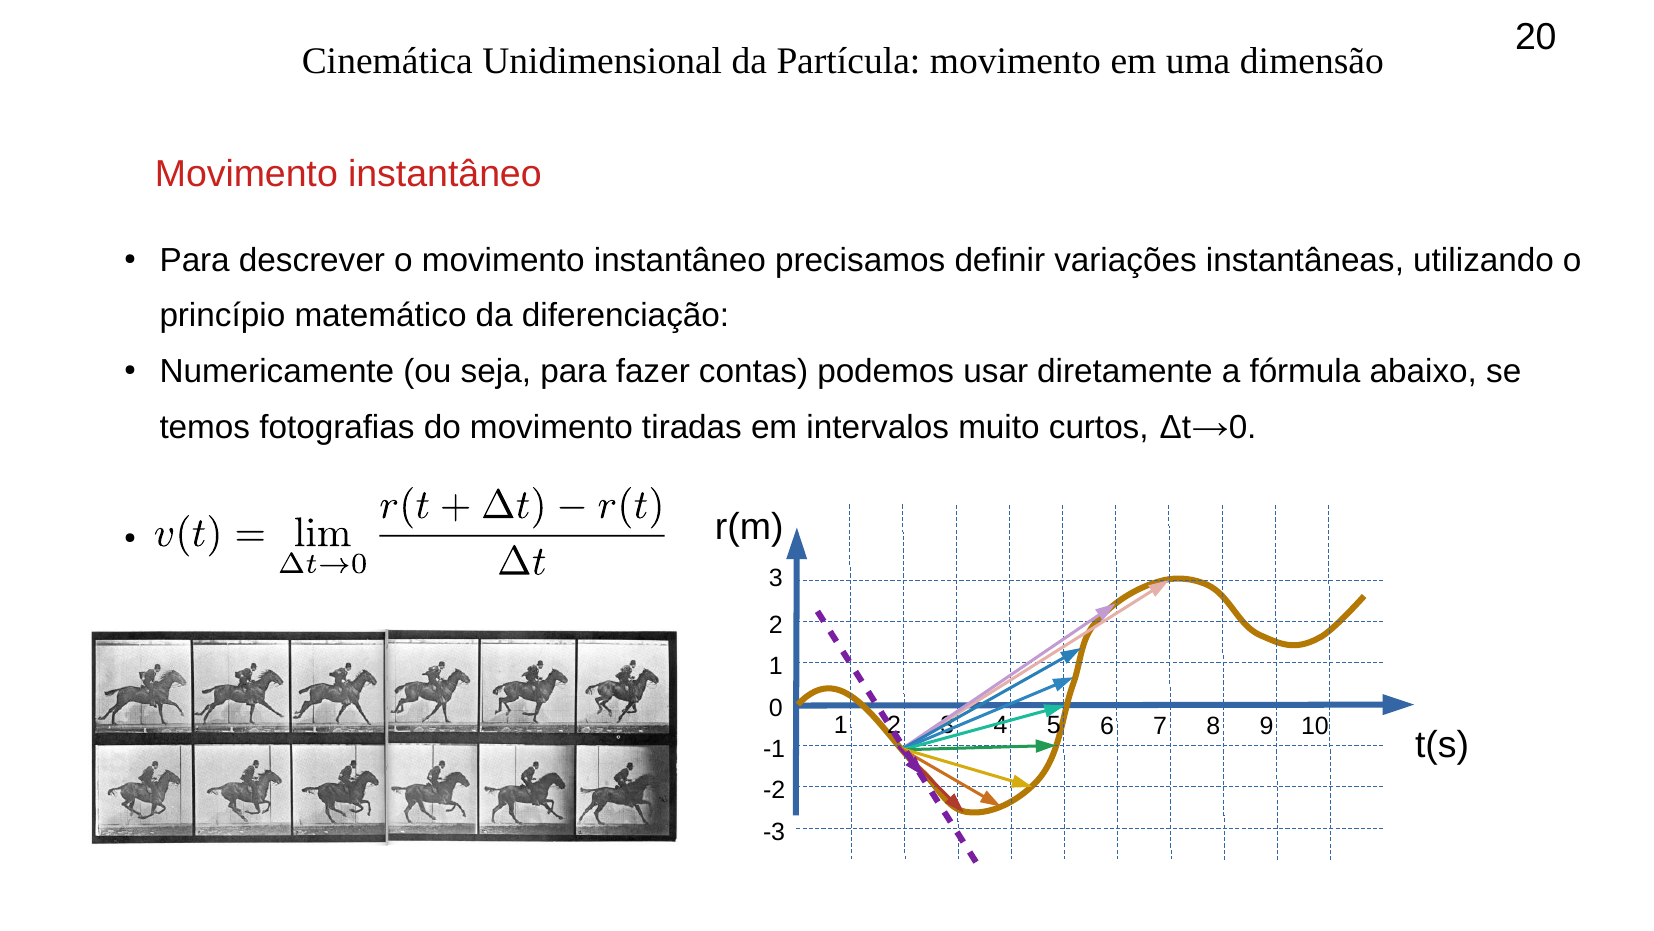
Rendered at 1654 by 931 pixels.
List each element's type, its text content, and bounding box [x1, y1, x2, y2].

chart [883, 466, 1067, 567]
text_box 3 [937, 713, 970, 732]
text_box 2 [872, 703, 917, 747]
text_box 0 [754, 685, 798, 727]
text_box 3 [925, 703, 965, 730]
text_box Cinemática Unidimensional da Partícula: movimento em uma dimensão [287, 11, 1401, 89]
text_box 6 [1085, 703, 1129, 747]
text_box Para descrever o movimento instantâneo precisamos definir variações instantâneas, utilizando o princípio matemático da diferenciação: Numericamente (ou seja, para fazer contas) podemos usar diretamente a fórmula abaixo, se temos fotografias do movimento tiradas em intervalos muito curtos, Δt→0. [109, 215, 1608, 621]
text_box 4 [978, 719, 1023, 746]
text_box 4 [978, 703, 1023, 727]
picture [88, 629, 679, 846]
text_box -2 [748, 768, 801, 810]
picture [153, 487, 665, 576]
text_box r(m) [700, 498, 799, 556]
text_box 5 [1032, 703, 1076, 747]
text_box 10 [1286, 704, 1344, 748]
text_box 4 [978, 703, 1005, 715]
text_box 1 [754, 647, 798, 685]
text_box 3 [754, 556, 798, 599]
text_box 3 [925, 734, 970, 747]
text_box 3 [936, 723, 970, 738]
text_box t(s) [1400, 716, 1485, 774]
text_box Movimento instantâneo [140, 145, 557, 202]
text_box -3 [748, 810, 801, 853]
text_box 9 [1244, 704, 1286, 747]
text_box 8 [1191, 704, 1236, 747]
text_box [1342, 560, 1487, 649]
text_box 2 [754, 603, 798, 647]
text_box -1 [748, 727, 801, 768]
text_box 1 [819, 703, 863, 747]
text_box 7 [1138, 704, 1183, 747]
text_box <number> [1500, 7, 1654, 78]
